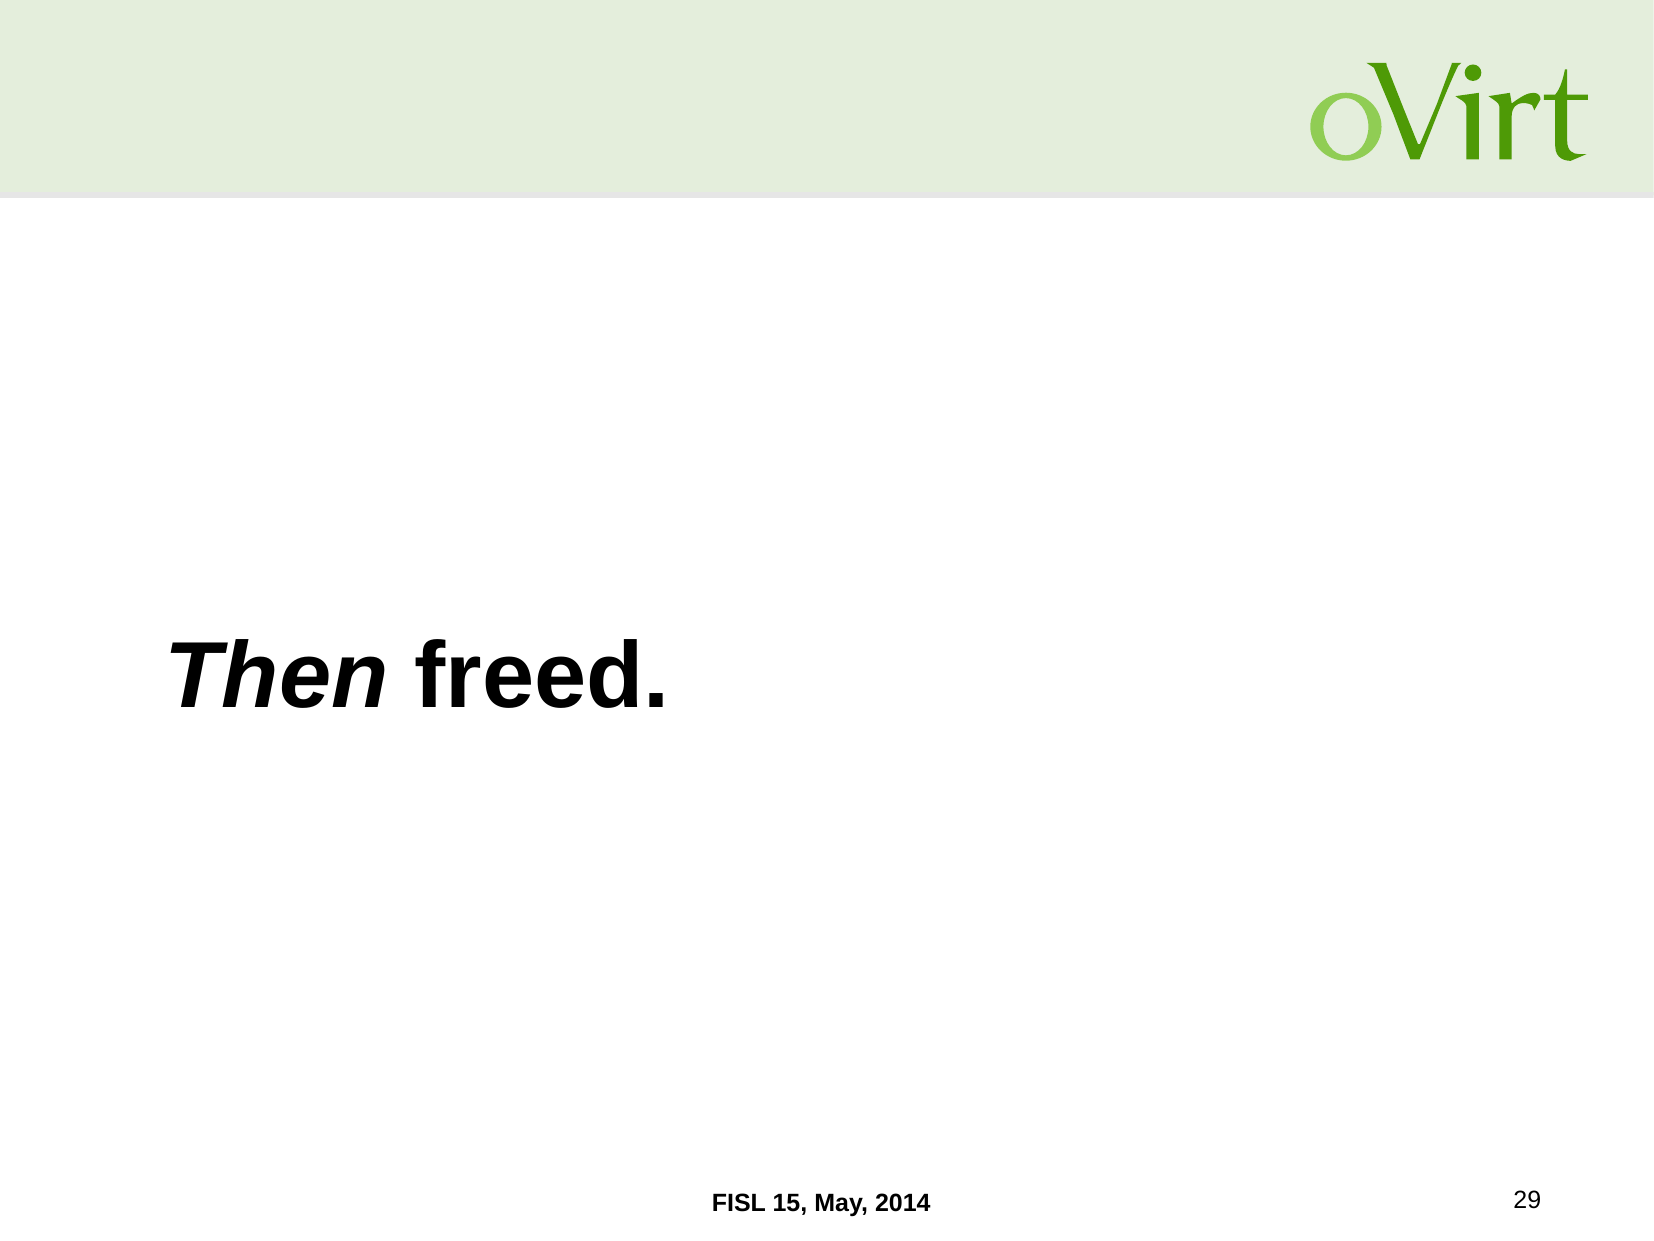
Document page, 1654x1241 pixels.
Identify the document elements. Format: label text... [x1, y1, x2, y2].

text_box Then freed. [150, 615, 1654, 750]
